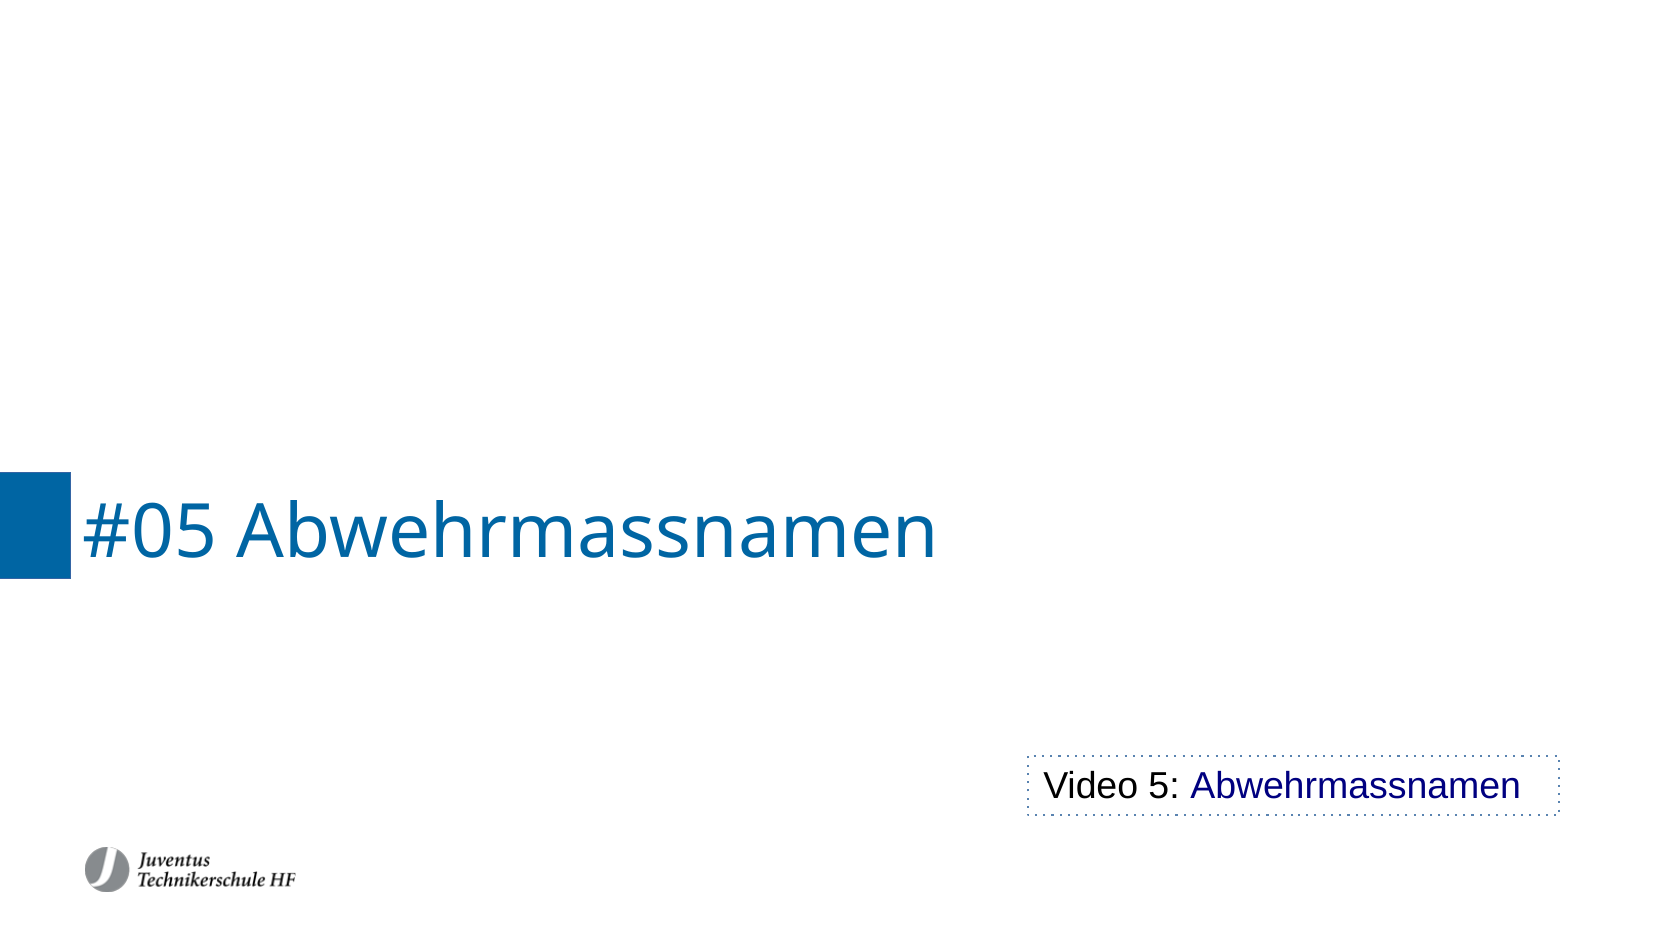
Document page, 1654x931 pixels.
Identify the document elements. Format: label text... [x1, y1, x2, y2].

title #05 Abwehrmassnamen [82, 450, 1571, 606]
picture [85, 847, 296, 892]
text_box Video 5: Abwehrmassnamen [1027, 756, 1560, 816]
